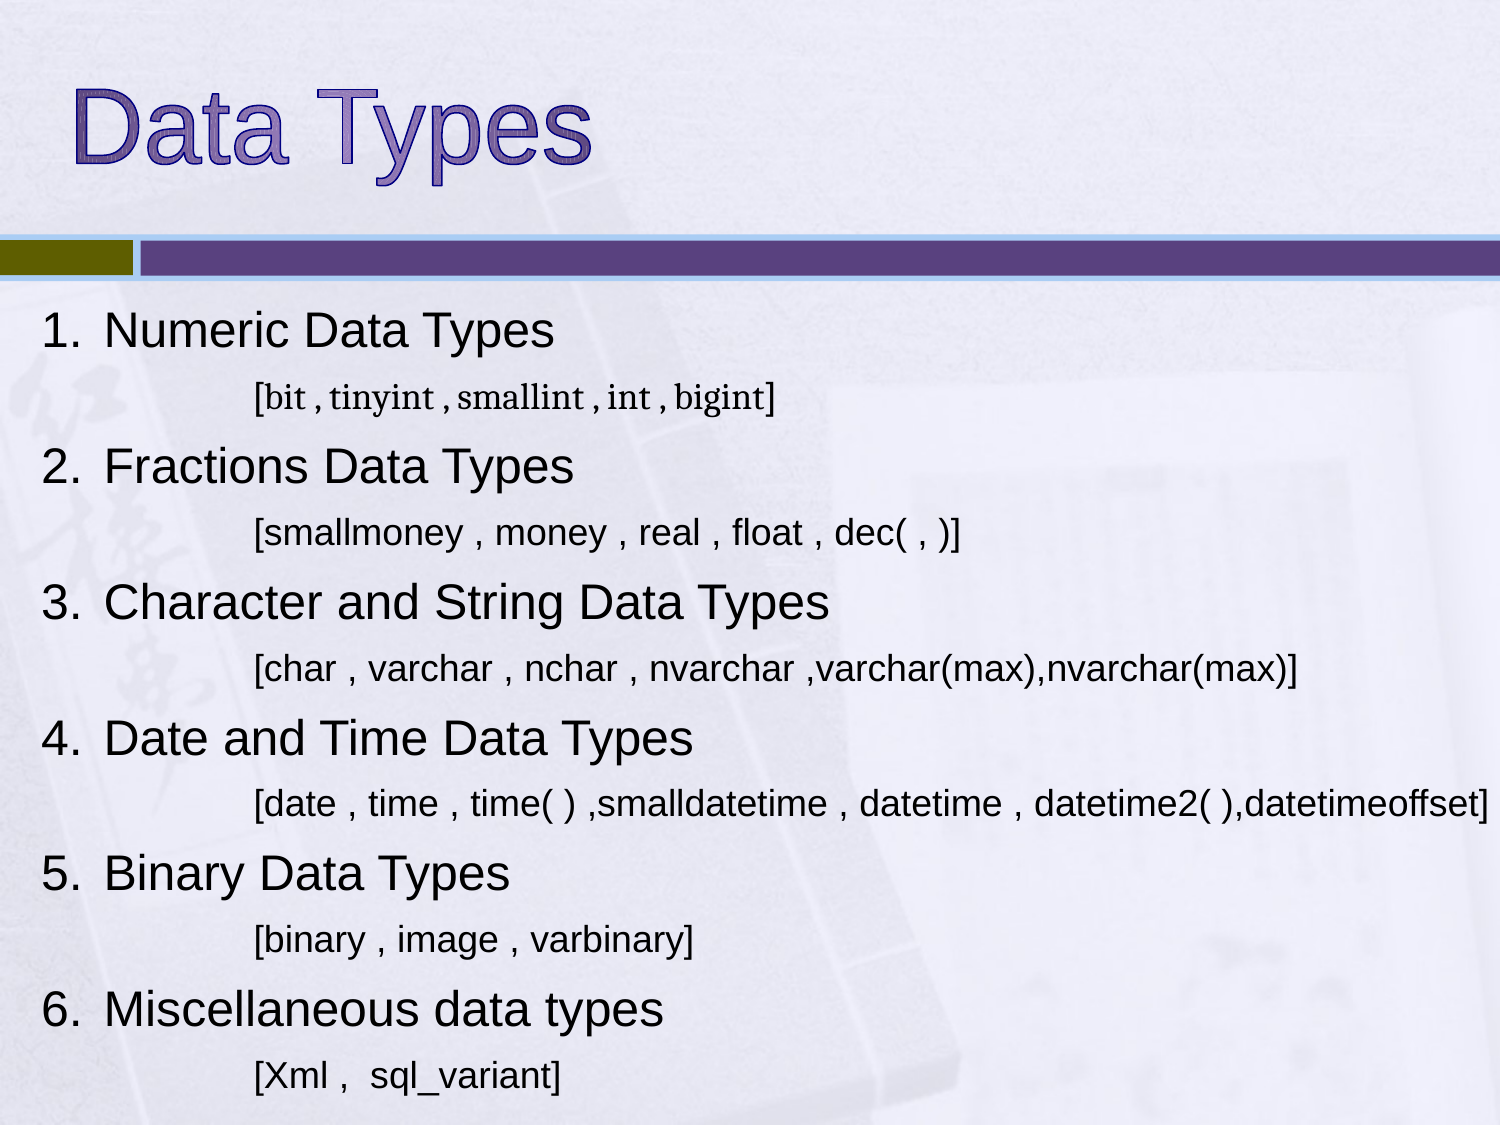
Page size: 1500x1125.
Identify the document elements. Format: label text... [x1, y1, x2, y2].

text_box Data Types [432, 105, 480, 186]
text_box Data Types [234, 105, 289, 165]
text_box Data Types [203, 93, 230, 165]
text_box Data Types [317, 89, 377, 164]
text_box Data Types [147, 105, 202, 165]
text_box Data Types [373, 106, 426, 186]
picture [0, 0, 1500, 234]
text_box Data Types [488, 105, 538, 165]
text_box Data Types [544, 105, 591, 165]
list Numeric Data Types [bit , tinyint , smallint , int , bigint] Fractions Data Types [smallmoney , money , real , float , dec( , )] Character and String Data Types [char , varchar , nchar , nvarchar ,varchar(max),nvarchar(max)] Date and Time Data Types [date , time , time( ) ,smalldatetime , datetime , datetime2( ),datetimeoffset] Binary Data Types [binary , image , varbinary] Miscellaneous data types [Xml , sql_variant] [13, 281, 1500, 1116]
picture [0, 282, 1500, 1125]
text_box Data Types [76, 89, 139, 164]
